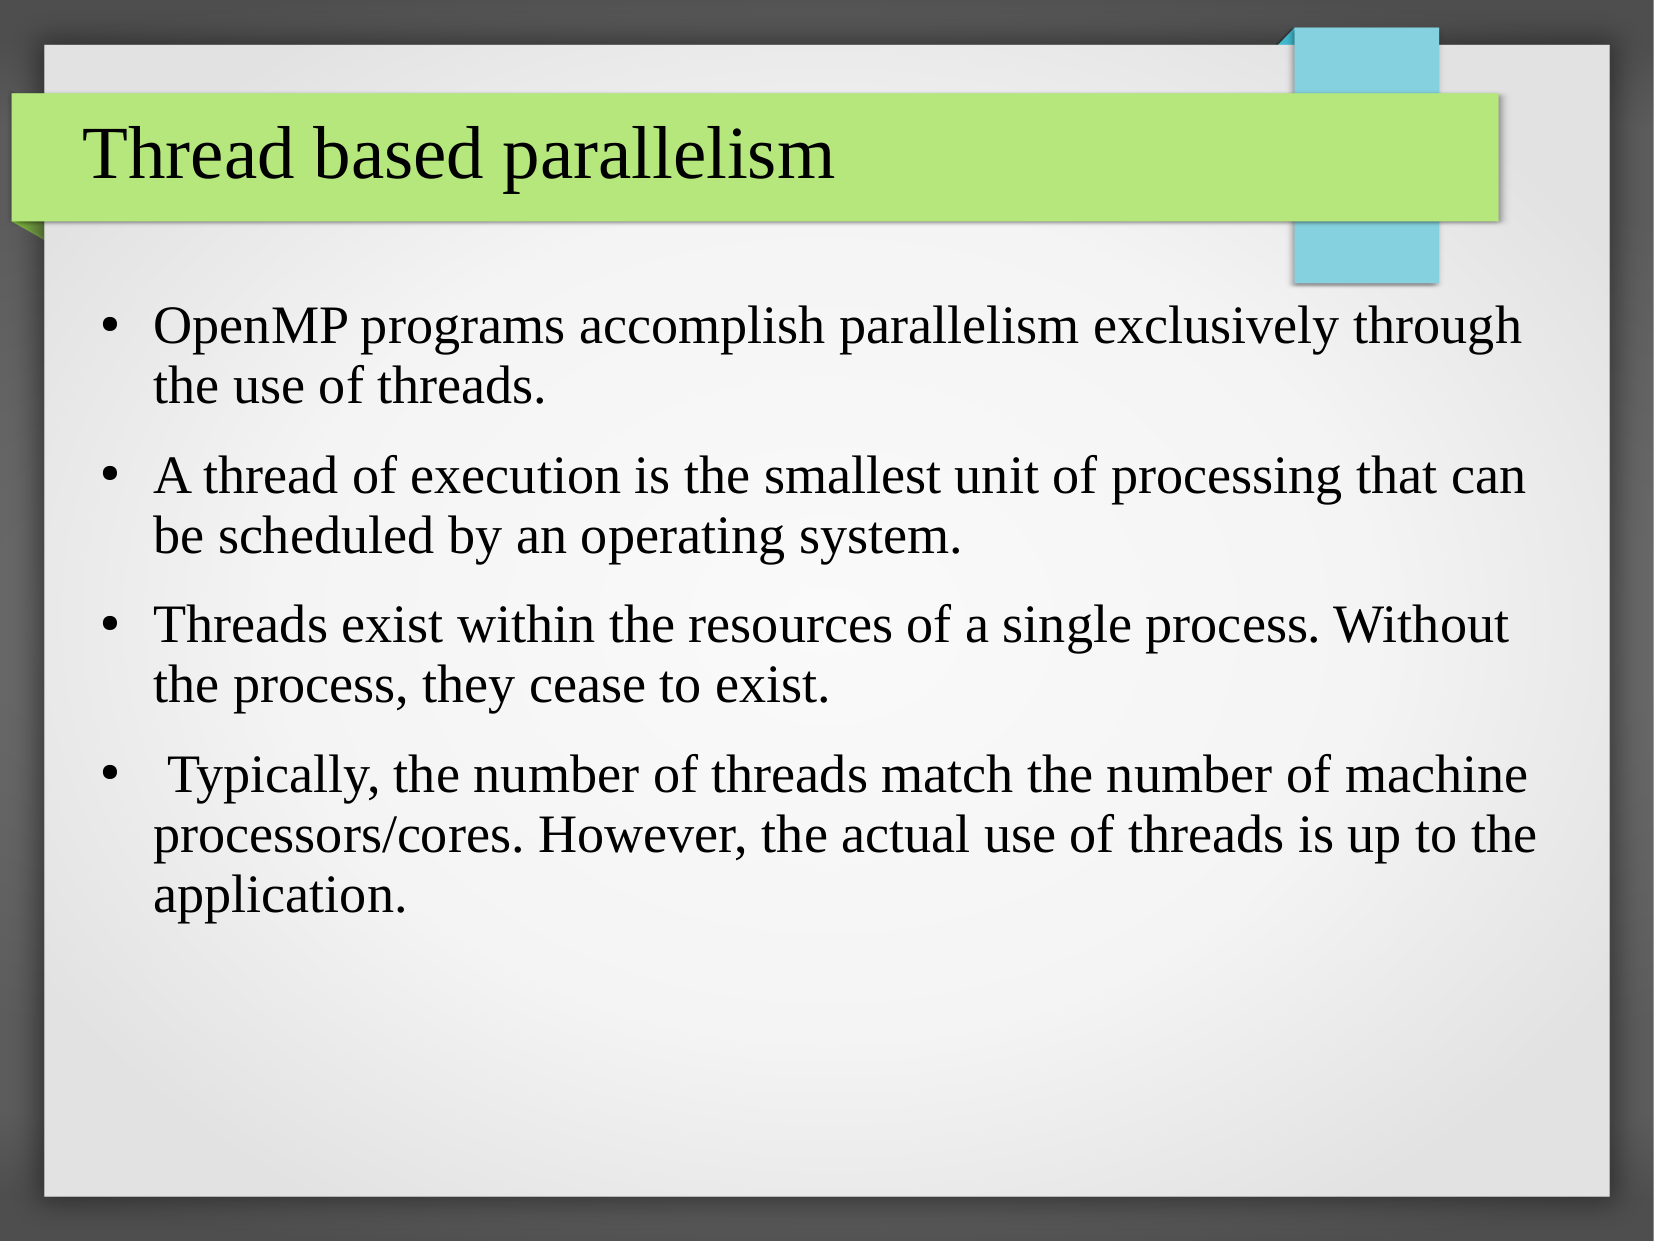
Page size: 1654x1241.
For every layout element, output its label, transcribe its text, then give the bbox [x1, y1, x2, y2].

picture [0, 0, 1654, 1241]
list OpenMP programs accomplish parallelism exclusively through the use of threads. A thread of execution is the smallest unit of processing that can be scheduled by an operating system. Threads exist within the resources of a single process. Without the process, they cease to exist. Typically, the number of threads match the number of machine processors/cores. However, the actual use of threads is up to the application. [82, 295, 1571, 1015]
title Thread based parallelism [82, 94, 1264, 213]
